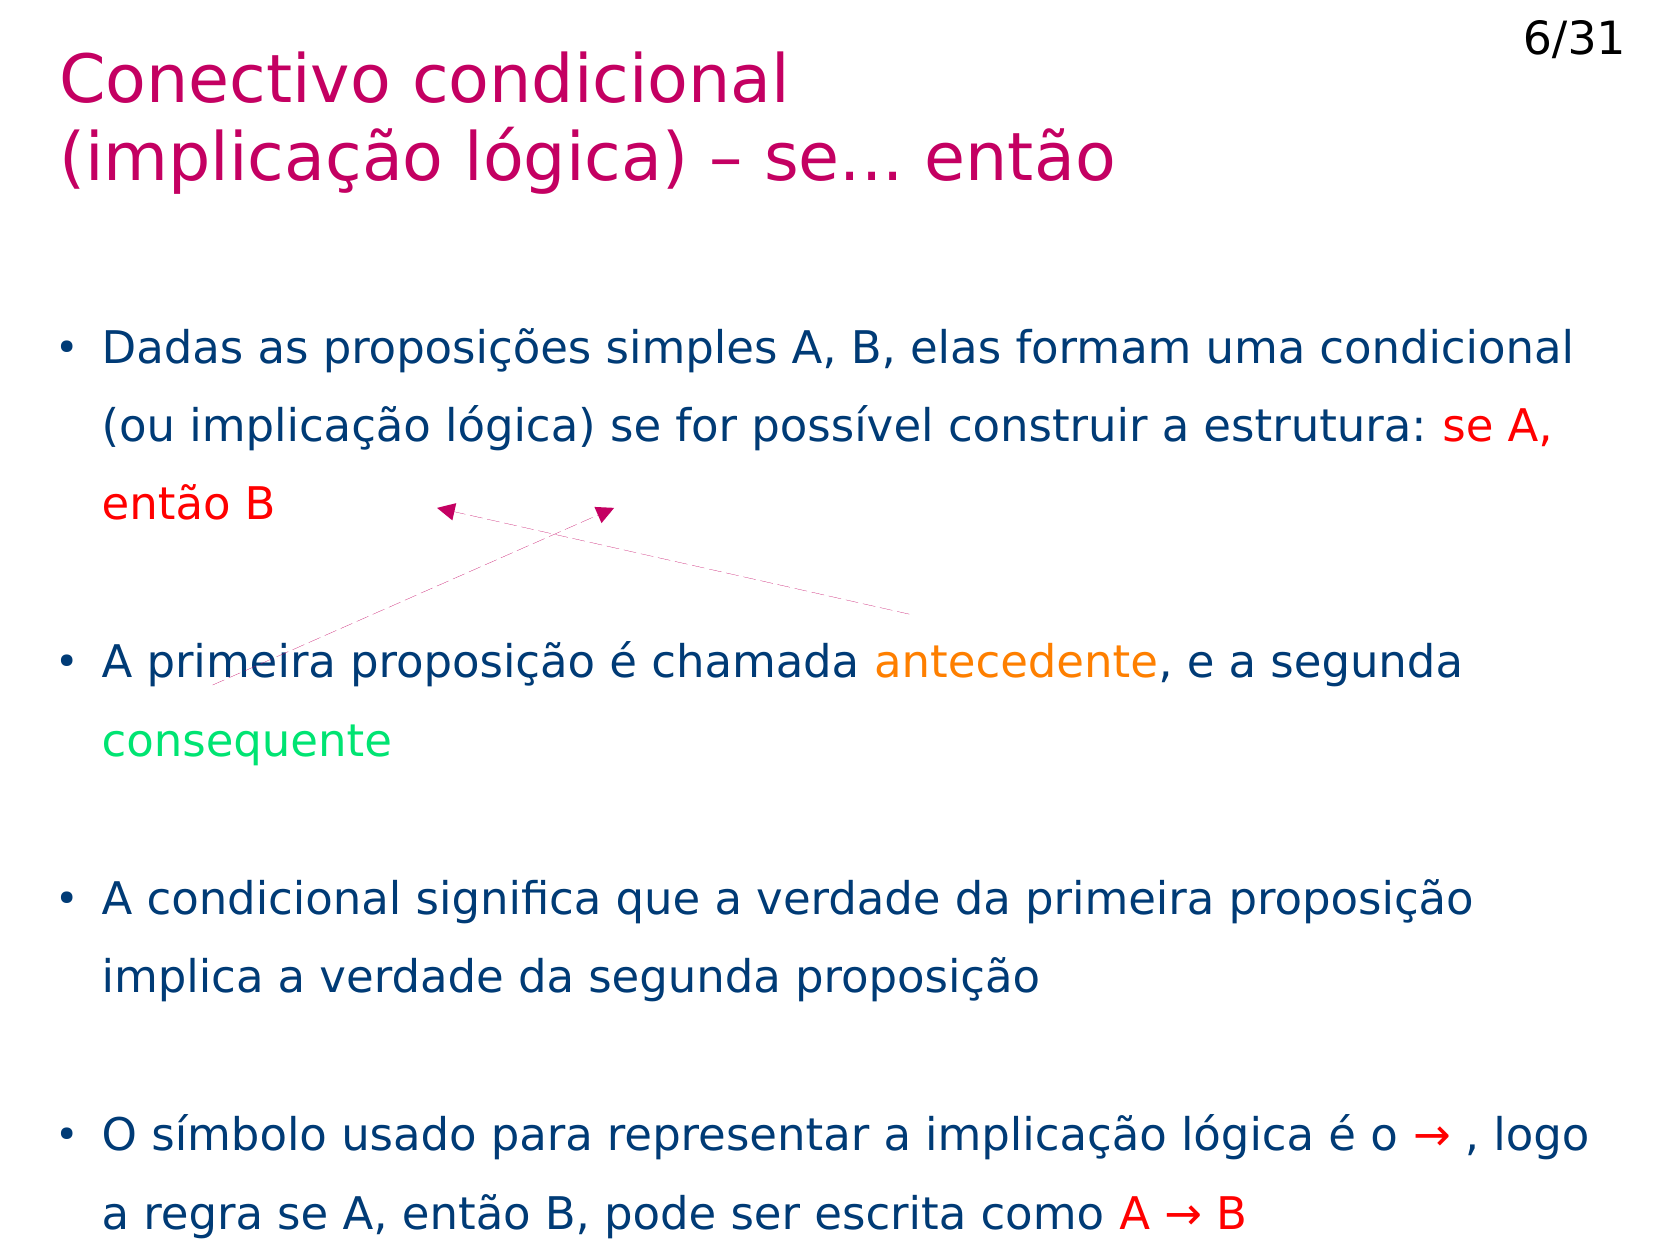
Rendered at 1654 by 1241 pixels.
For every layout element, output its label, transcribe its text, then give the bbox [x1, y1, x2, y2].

list Dadas as proposições simples A, B, elas formam uma condicional (ou implicação lógica) se for possível construir a estrutura: se A, então B A primeira proposição é chamada antecedente, e a segunda consequente A condicional significa que a verdade da primeira proposição implica a verdade da segunda proposição O símbolo usado para representar a implicação lógica é o → , logo a regra se A, então B, pode ser escrita como A → B [59, 295, 1595, 1241]
title Conectivo condicional (implicação lógica) – se... então [59, 1, 1595, 237]
